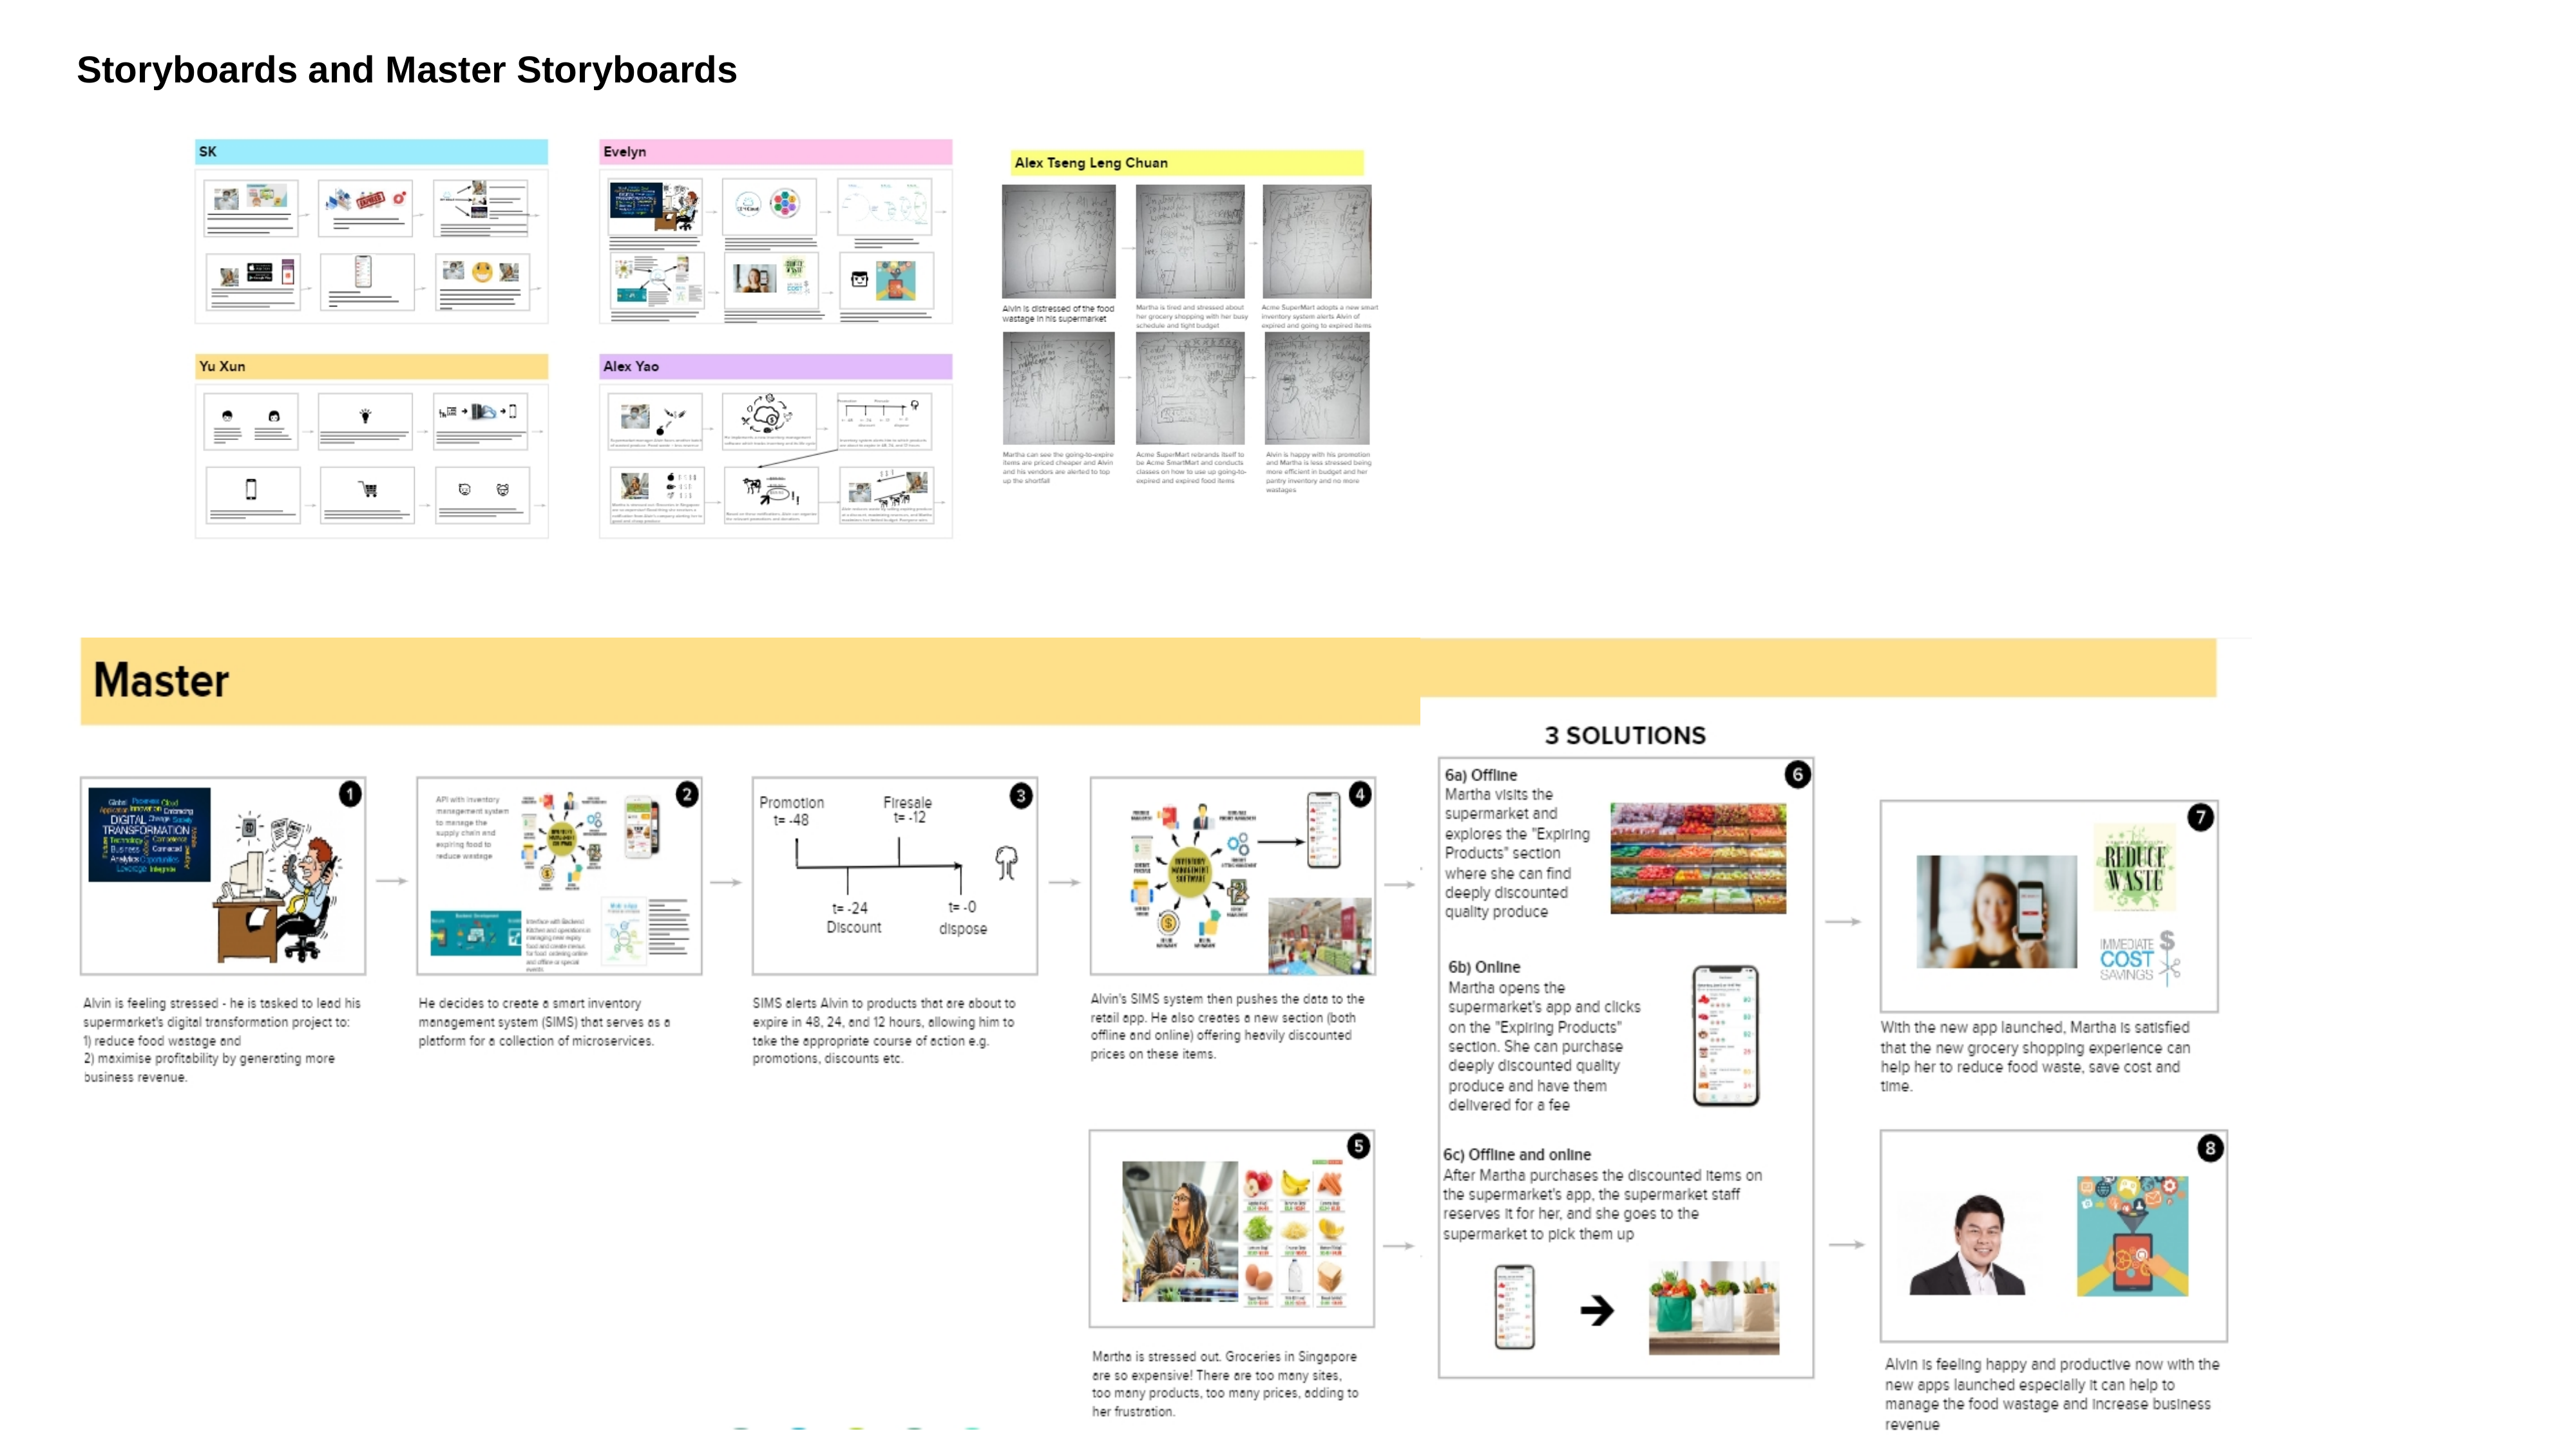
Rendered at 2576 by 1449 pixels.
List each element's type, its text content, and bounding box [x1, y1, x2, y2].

picture [171, 115, 1392, 563]
picture [64, 638, 2252, 1442]
text_box Storyboards and Master Storyboards [68, 44, 748, 97]
